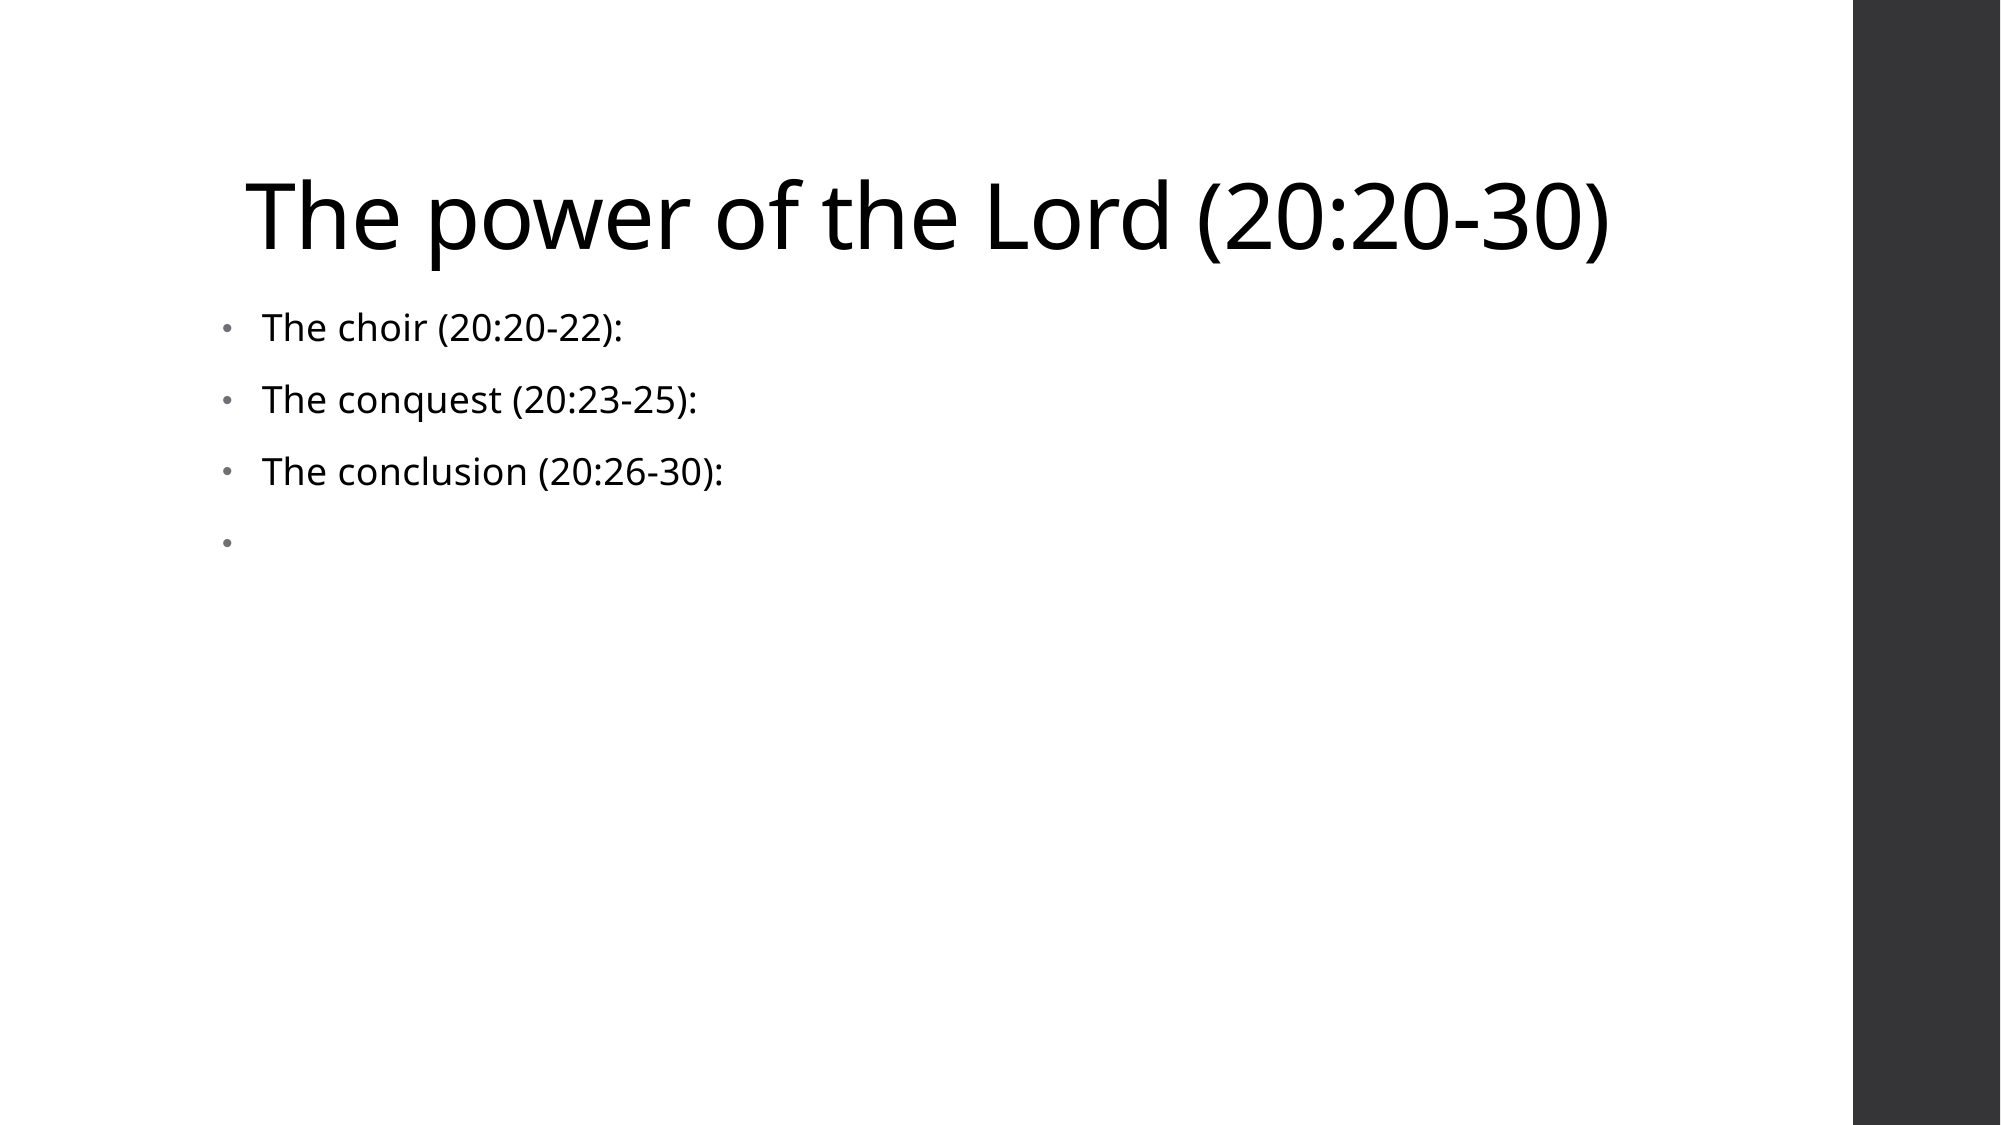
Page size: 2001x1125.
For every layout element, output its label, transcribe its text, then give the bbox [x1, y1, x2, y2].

title The power of the Lord (20:20-30) [206, 60, 1797, 278]
list The choir (20:20-22): The conquest (20:23-25): The conclusion (20:26-30): [206, 299, 1617, 1014]
